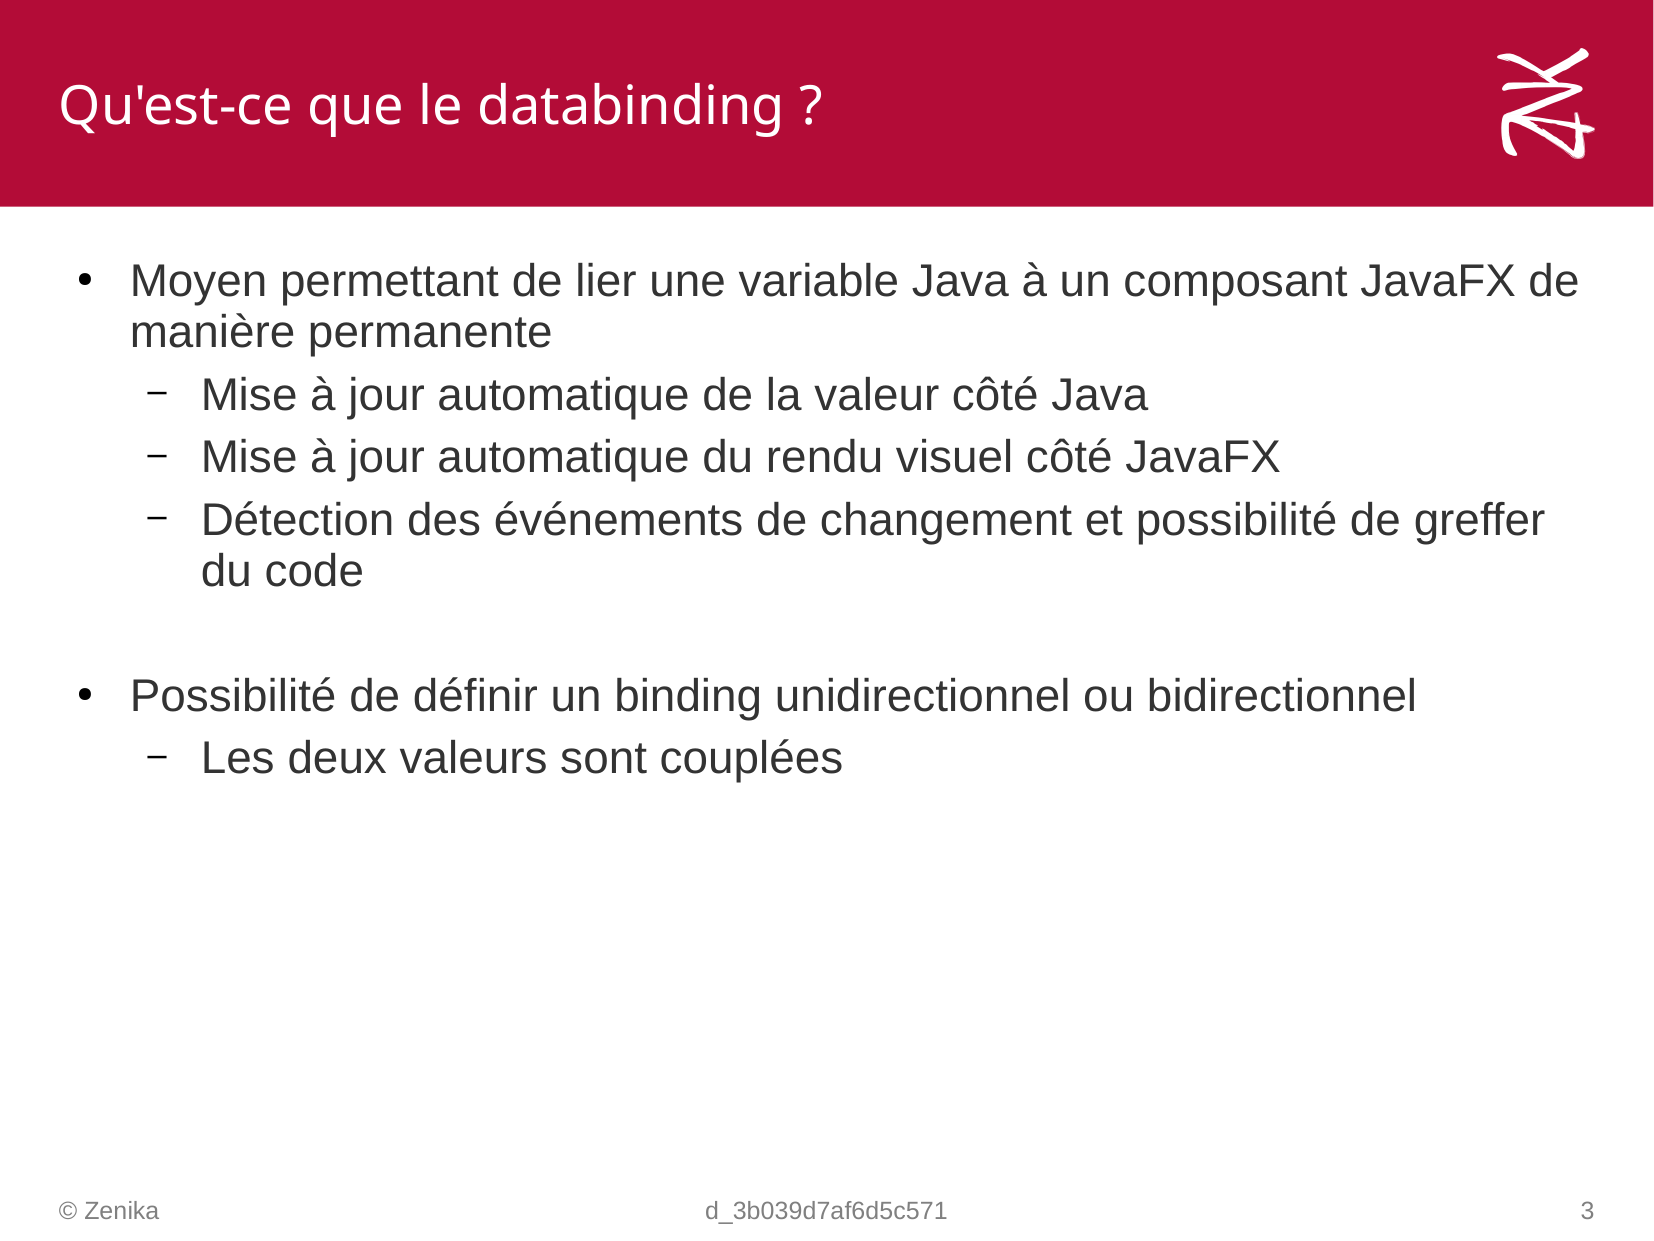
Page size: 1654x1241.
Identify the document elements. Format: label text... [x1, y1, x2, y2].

list Moyen permettant de lier une variable Java à un composant JavaFX de manière permanente Mise à jour automatique de la valeur côté Java Mise à jour automatique du rendu visuel côté JavaFX Détection des événements de changement et possibilité de greffer du code Possibilité de définir un binding unidirectionnel ou bidirectionnel Les deux valeurs sont couplées [59, 255, 1595, 1034]
title Qu'est-ce que le databinding ? [59, 29, 1595, 178]
